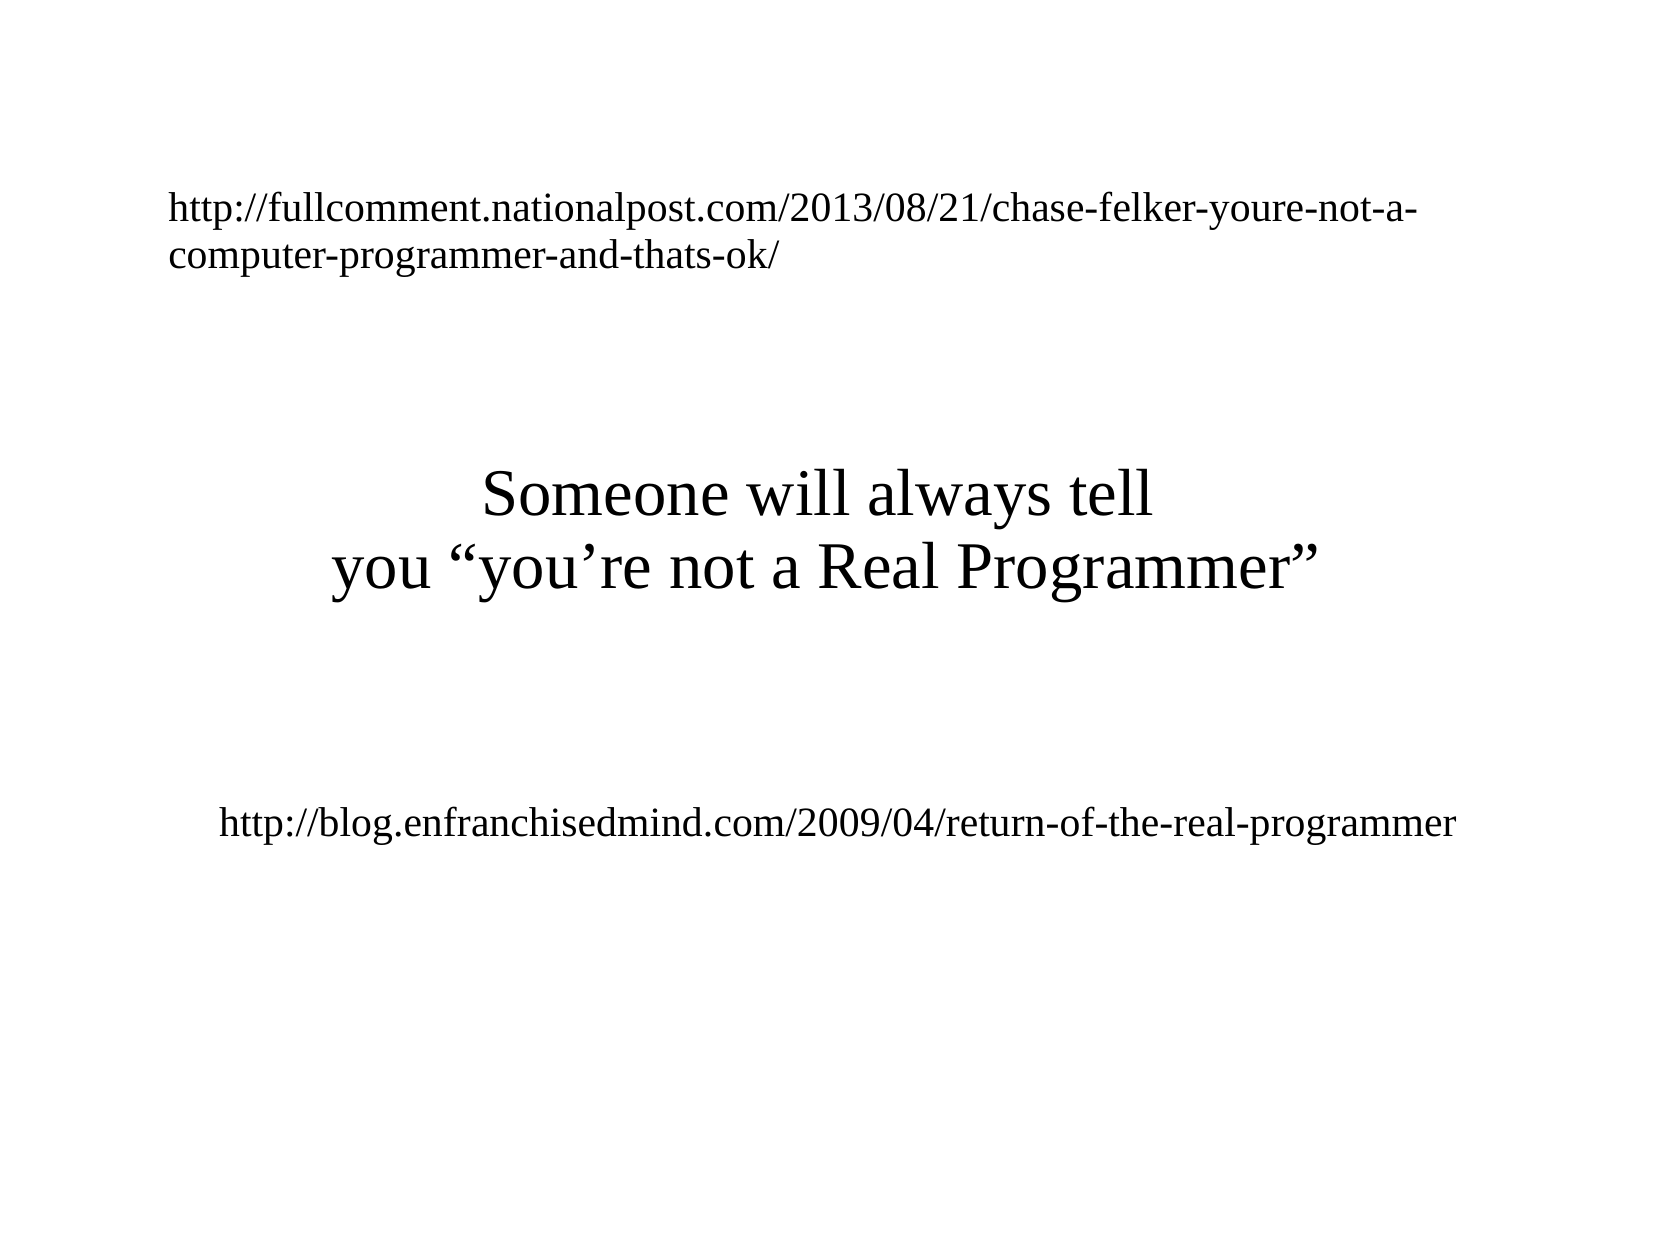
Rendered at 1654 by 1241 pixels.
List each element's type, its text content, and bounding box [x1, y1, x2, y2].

text_box http://blog.enfranchisedmind.com/2009/04/return-of-the-real-programmer [141, 791, 1536, 934]
subtitle Someone will always tell you “you’re not a Real Programmer” [82, 49, 1571, 1010]
text_box http://fullcomment.nationalpost.com/2013/08/21/chase-felker-youre-not-a-computer-programmer-and-thats-ok/ [153, 177, 1477, 284]
